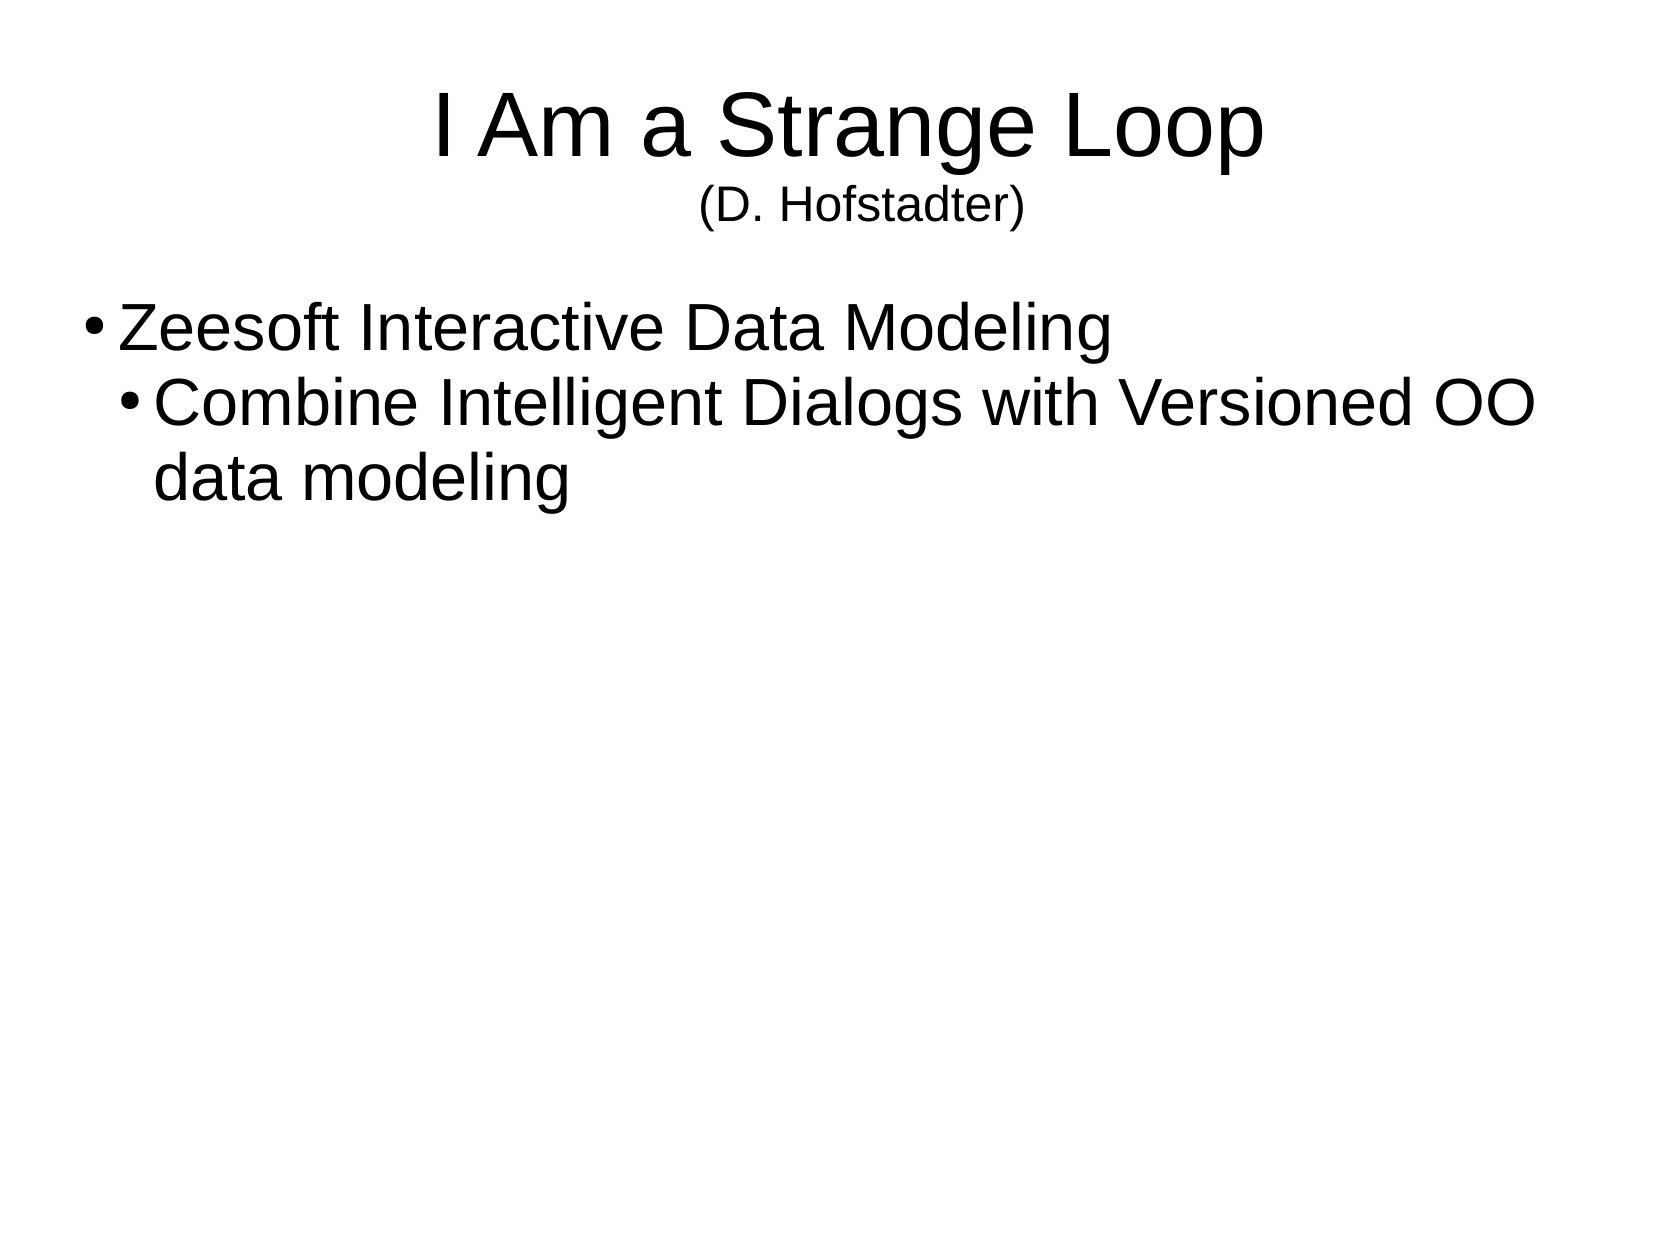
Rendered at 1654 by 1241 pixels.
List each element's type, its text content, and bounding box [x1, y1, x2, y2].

subtitle Zeesoft Interactive Data Modeling Combine Intelligent Dialogs with Versioned OO data modeling [82, 290, 1571, 1188]
title I Am a Strange Loop (D. Hofstadter) [82, 49, 1571, 257]
